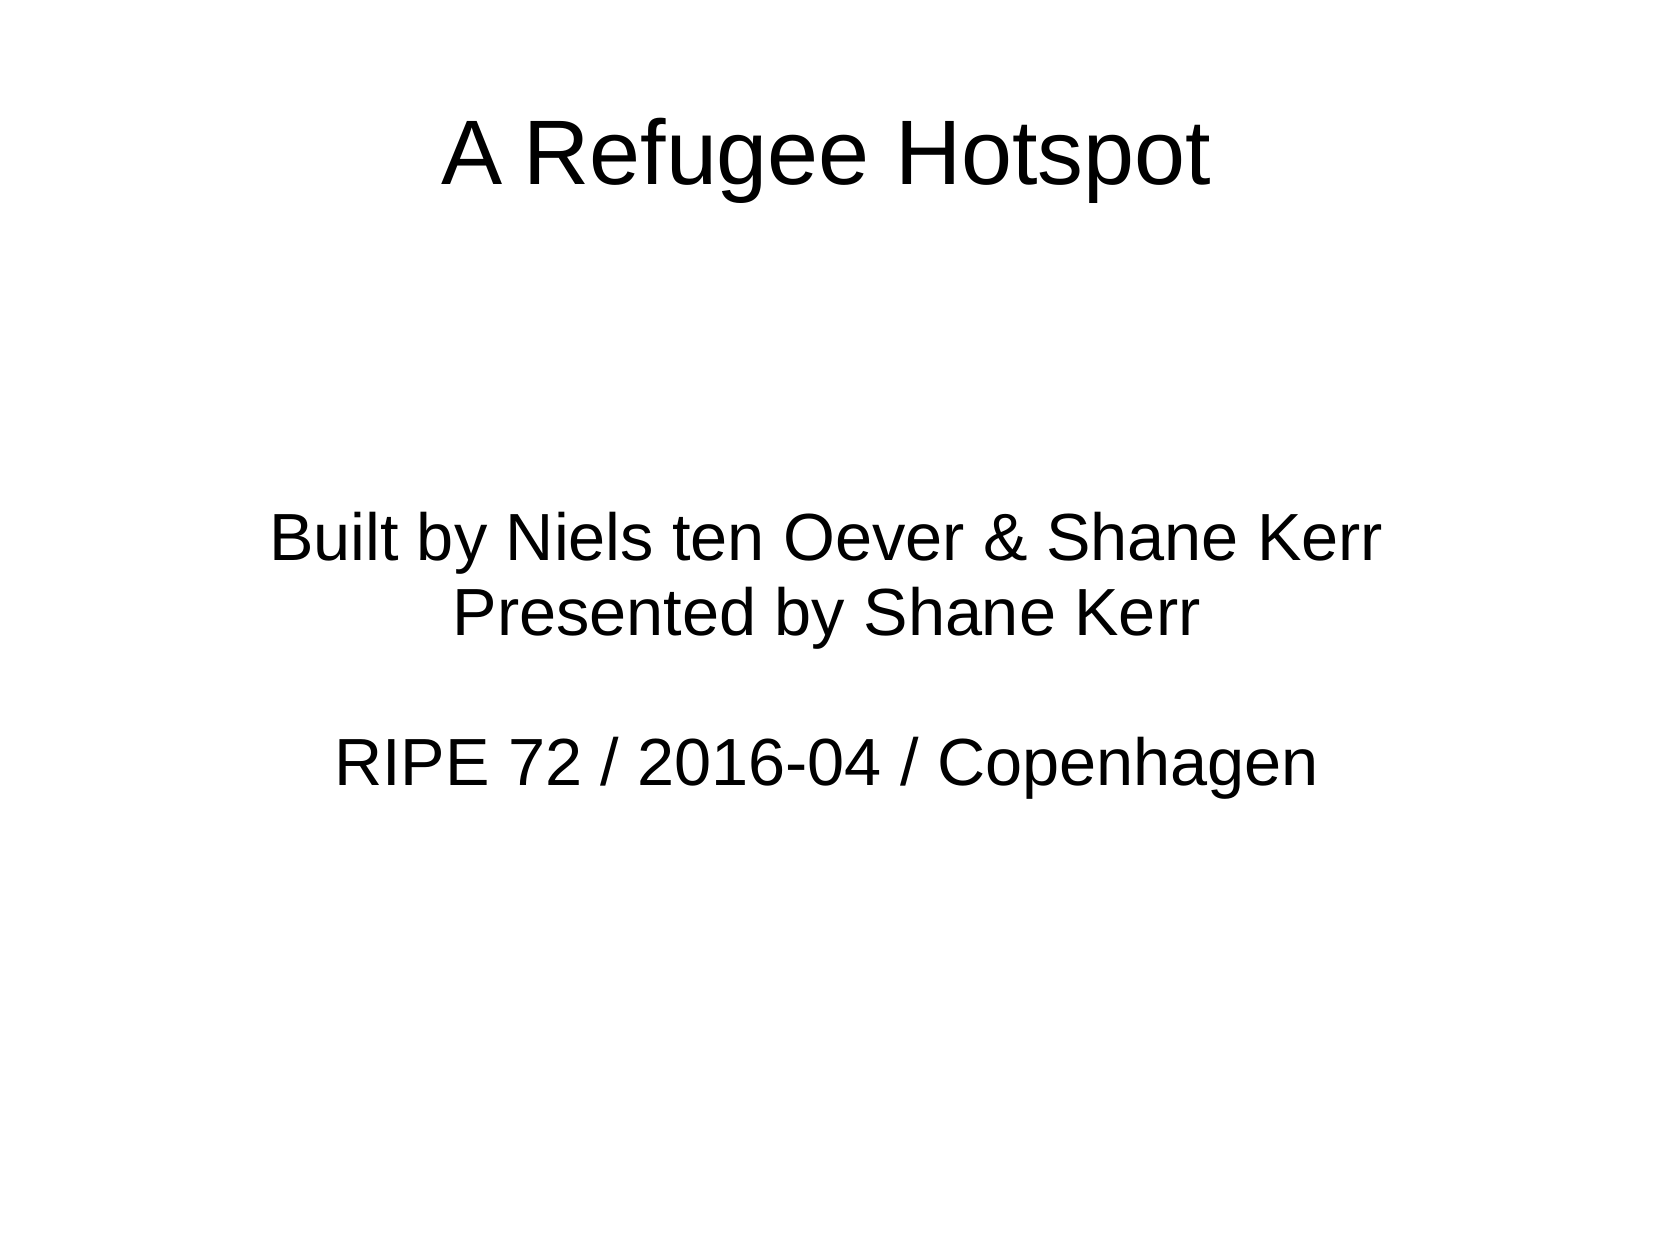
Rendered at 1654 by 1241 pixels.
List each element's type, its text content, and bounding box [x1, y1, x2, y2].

subtitle Built by Niels ten Oever & Shane Kerr Presented by Shane Kerr RIPE 72 / 2016-04 / Copenhagen [82, 290, 1571, 1010]
title A Refugee Hotspot [82, 49, 1571, 257]
